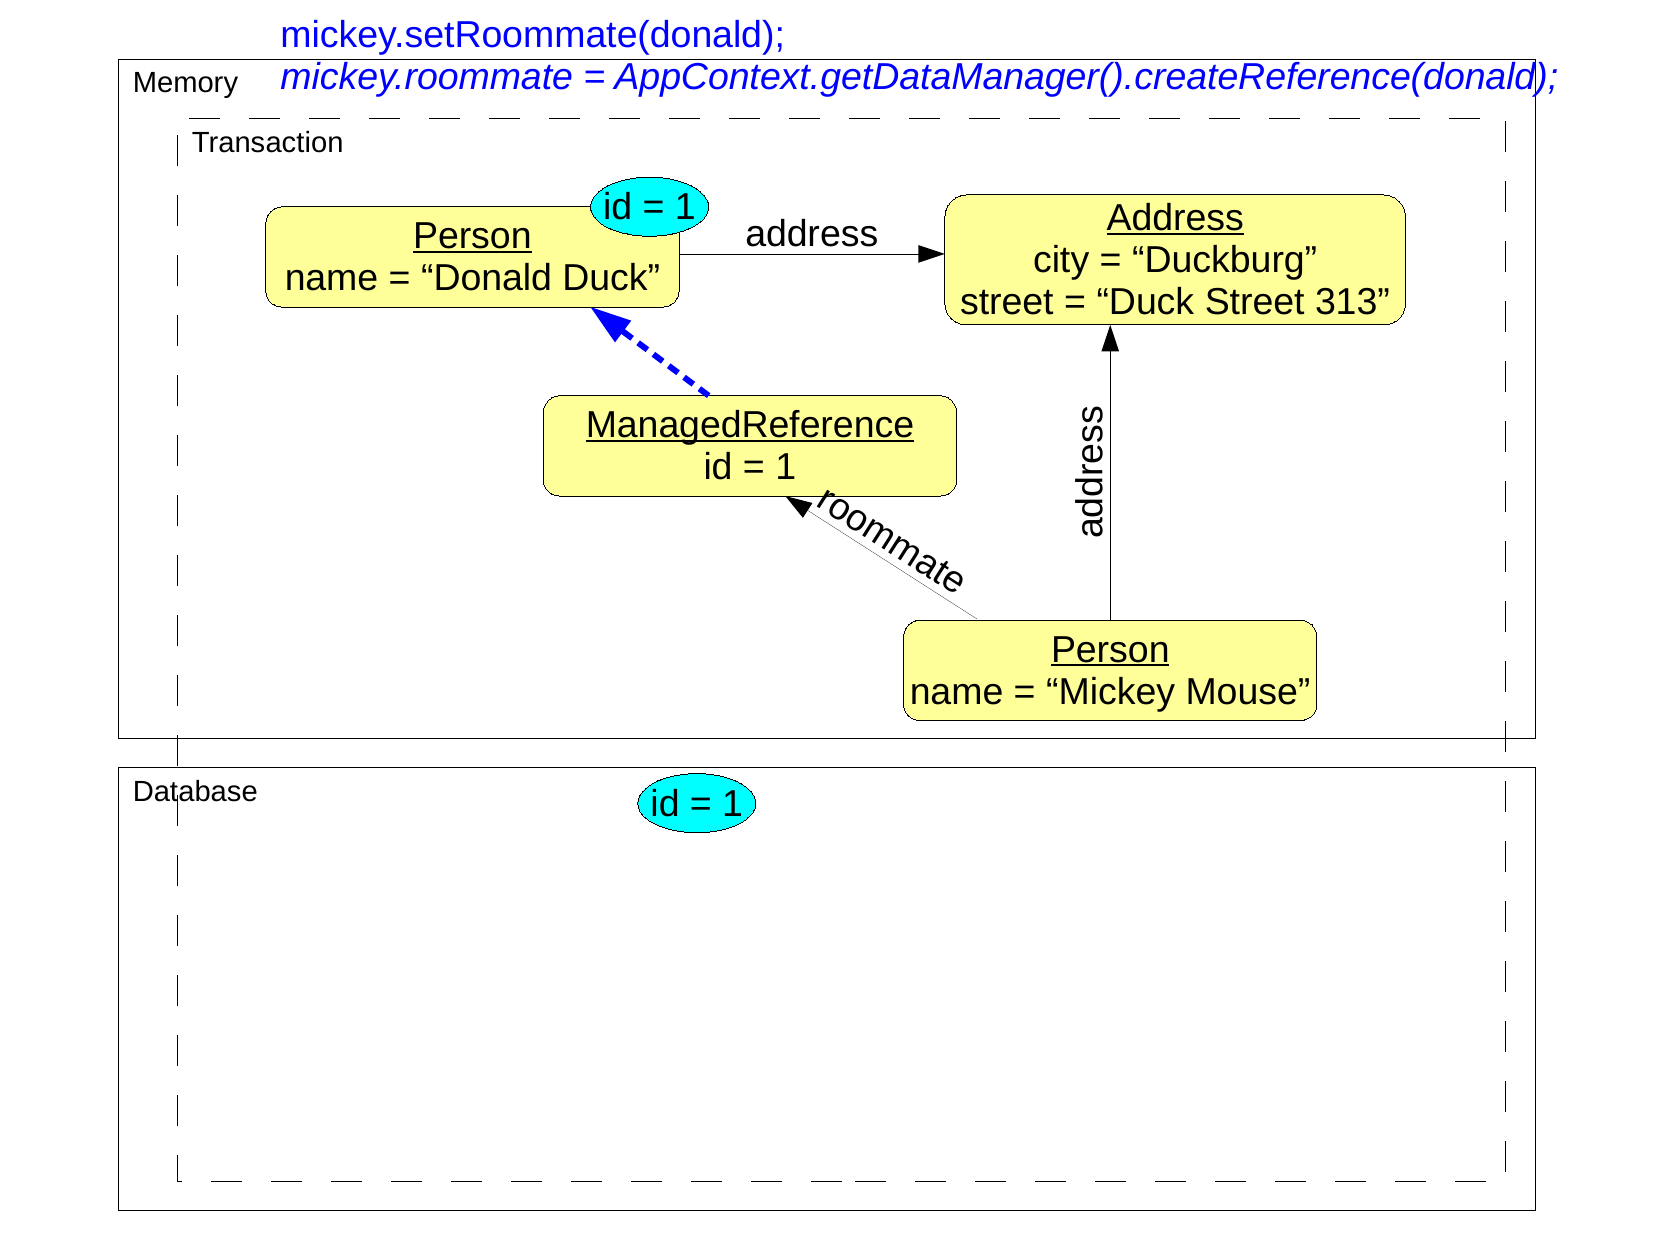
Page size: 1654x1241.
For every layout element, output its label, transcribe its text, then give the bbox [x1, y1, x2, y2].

text_box Transaction [177, 118, 1506, 1182]
text_box id = 1 [590, 177, 709, 237]
text_box mickey.setRoommate(donald); mickey.roommate = AppContext.getDataManager().createReference(donald); [265, 6, 1654, 105]
text_box Database [118, 767, 1536, 1211]
text_box Person name = “Donald Duck” [265, 206, 680, 308]
text_box id = 1 [637, 773, 756, 833]
text_box Memory [118, 59, 1536, 739]
text_box ManagedReference id = 1 [543, 395, 957, 497]
text_box Person name = “Mickey Mouse” [903, 620, 1317, 721]
text_box Address city = “Duckburg” street = “Duck Street 313” [944, 194, 1406, 325]
